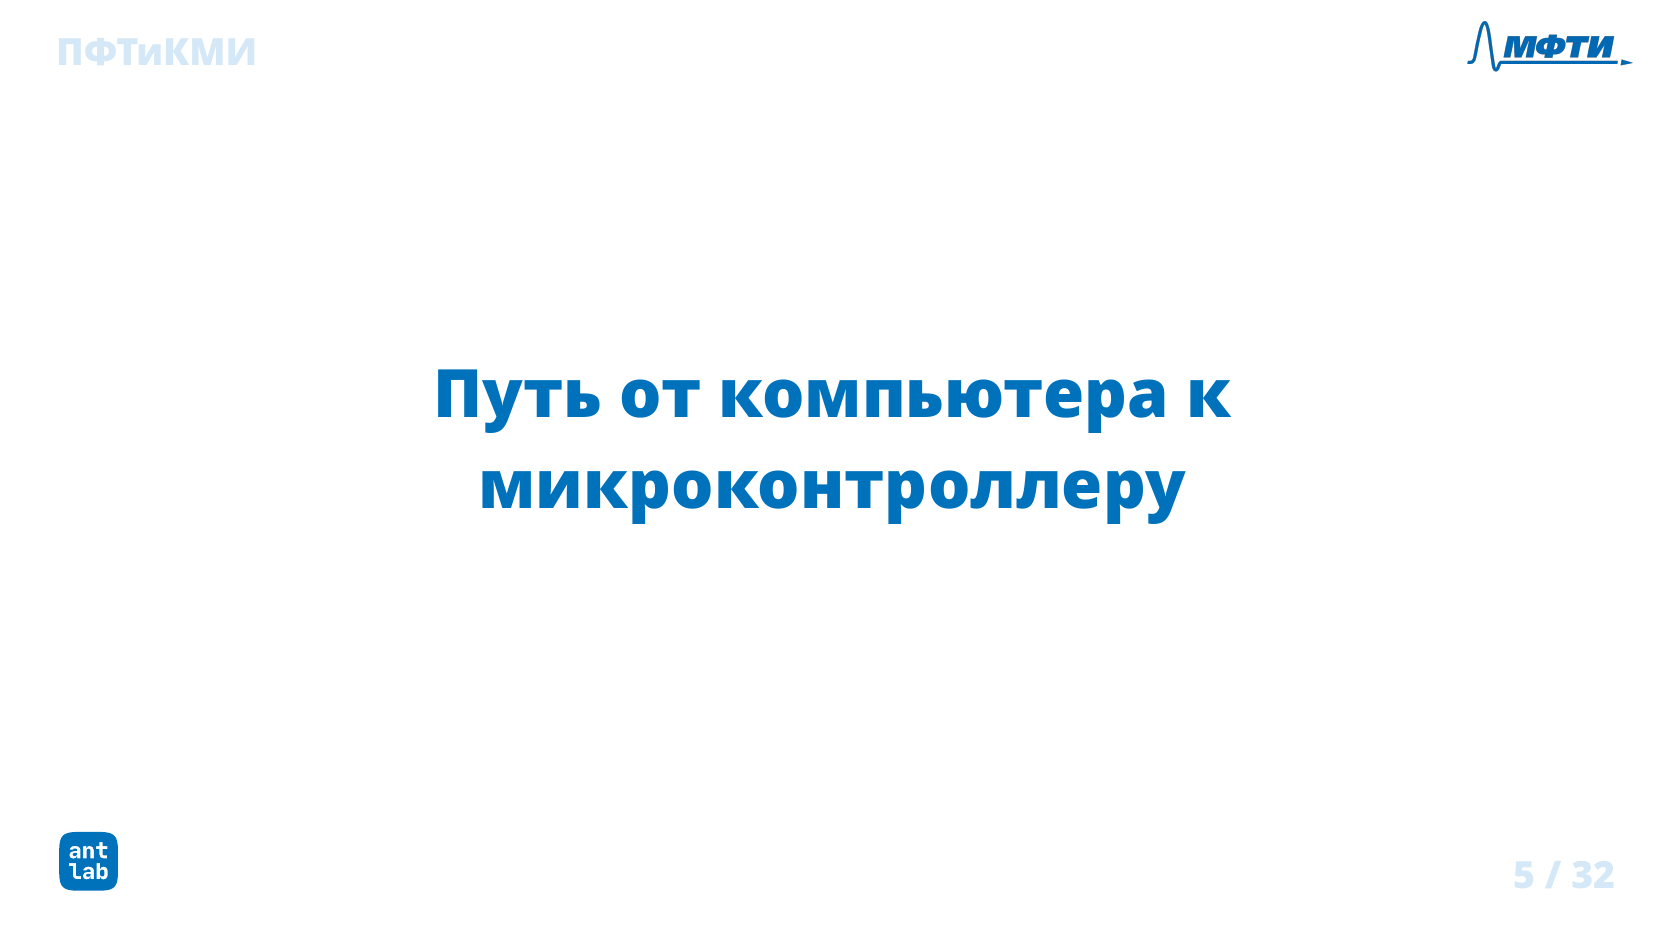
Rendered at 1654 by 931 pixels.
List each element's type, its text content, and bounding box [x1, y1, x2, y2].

title Путь от компьютера к микроконтроллеру [88, 342, 1577, 532]
picture [1446, 0, 1654, 93]
